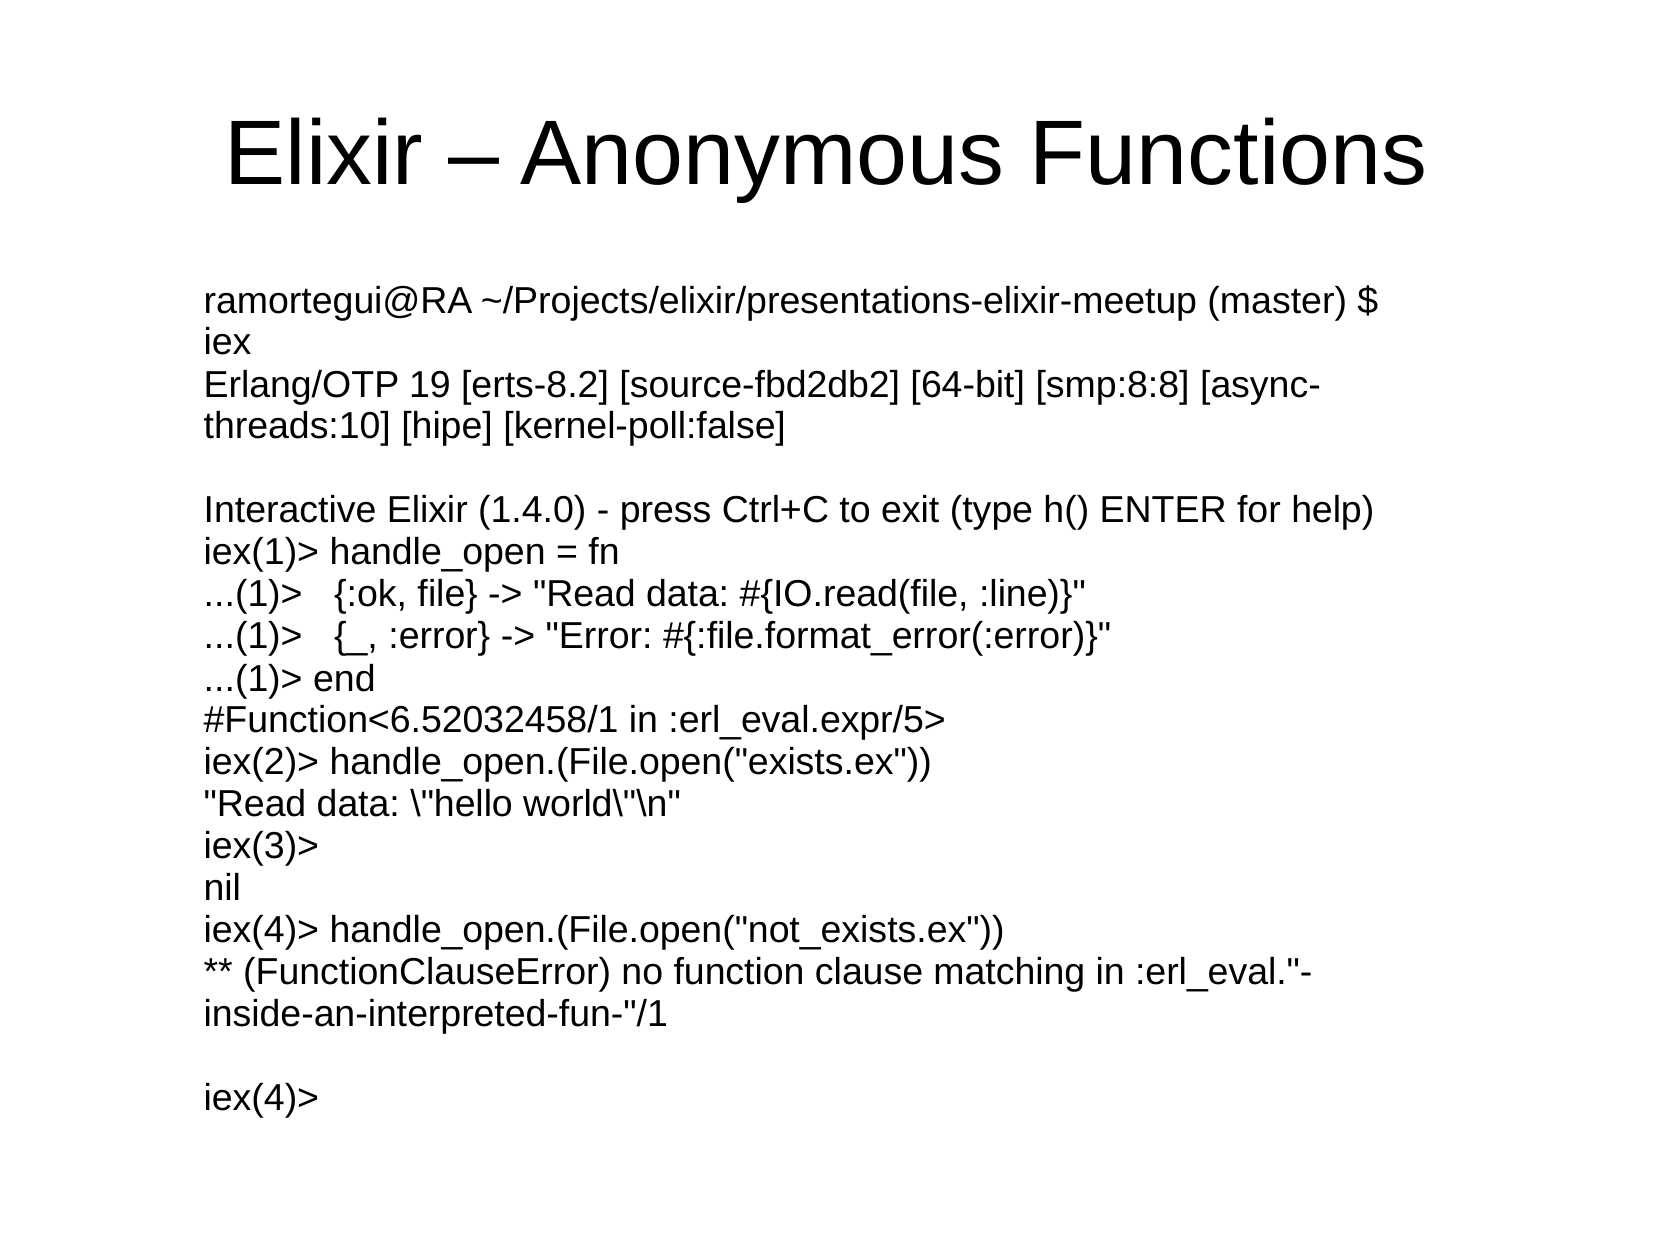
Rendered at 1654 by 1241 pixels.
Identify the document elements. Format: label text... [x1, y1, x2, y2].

title Elixir – Anonymous Functions [82, 49, 1571, 257]
text_box ramortegui@RA ~/Projects/elixir/presentations-elixir-meetup (master) $ iex Erlang/OTP 19 [erts-8.2] [source-fbd2db2] [64-bit] [smp:8:8] [async-threads:10] [hipe] [kernel-poll:false] Interactive Elixir (1.4.0) - press Ctrl+C to exit (type h() ENTER for help) iex(1)> handle_open = fn ...(1)> {:ok, file} -> "Read data: #{IO.read(file, :line)}" ...(1)> {_, :error} -> "Error: #{:file.format_error(:error)}" ...(1)> end #Function<6.52032458/1 in :erl_eval.expr/5> iex(2)> handle_open.(File.open("exists.ex")) "Read data: \"hello world\"\n" iex(3)> nil iex(4)> handle_open.(File.open("not_exists.ex")) ** (FunctionClauseError) no function clause matching in :erl_eval."-inside-an-interpreted-fun-"/1 iex(4)> [188, 271, 1418, 1169]
